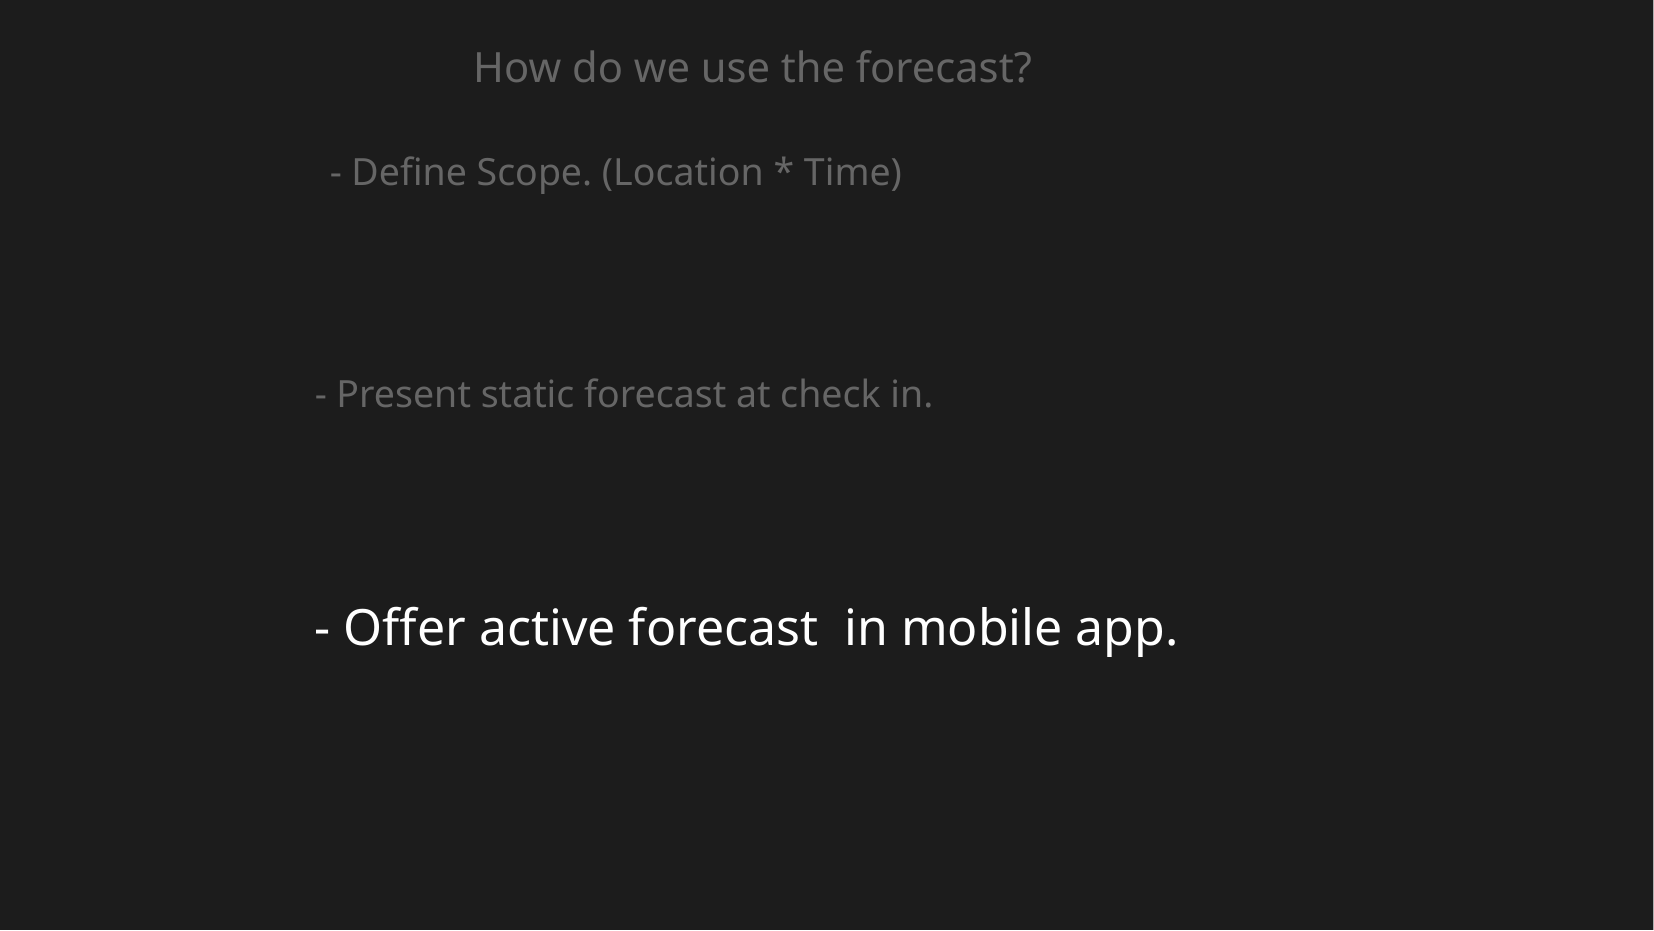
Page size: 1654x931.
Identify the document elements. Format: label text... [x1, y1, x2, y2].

text_box - Offer active forecast in mobile app. [300, 585, 1396, 717]
text_box - Present static forecast at check in. [300, 360, 1336, 492]
text_box How do we use the forecast? [458, 30, 1051, 92]
text_box - Define Scope. (Location * Time) [315, 138, 1231, 241]
